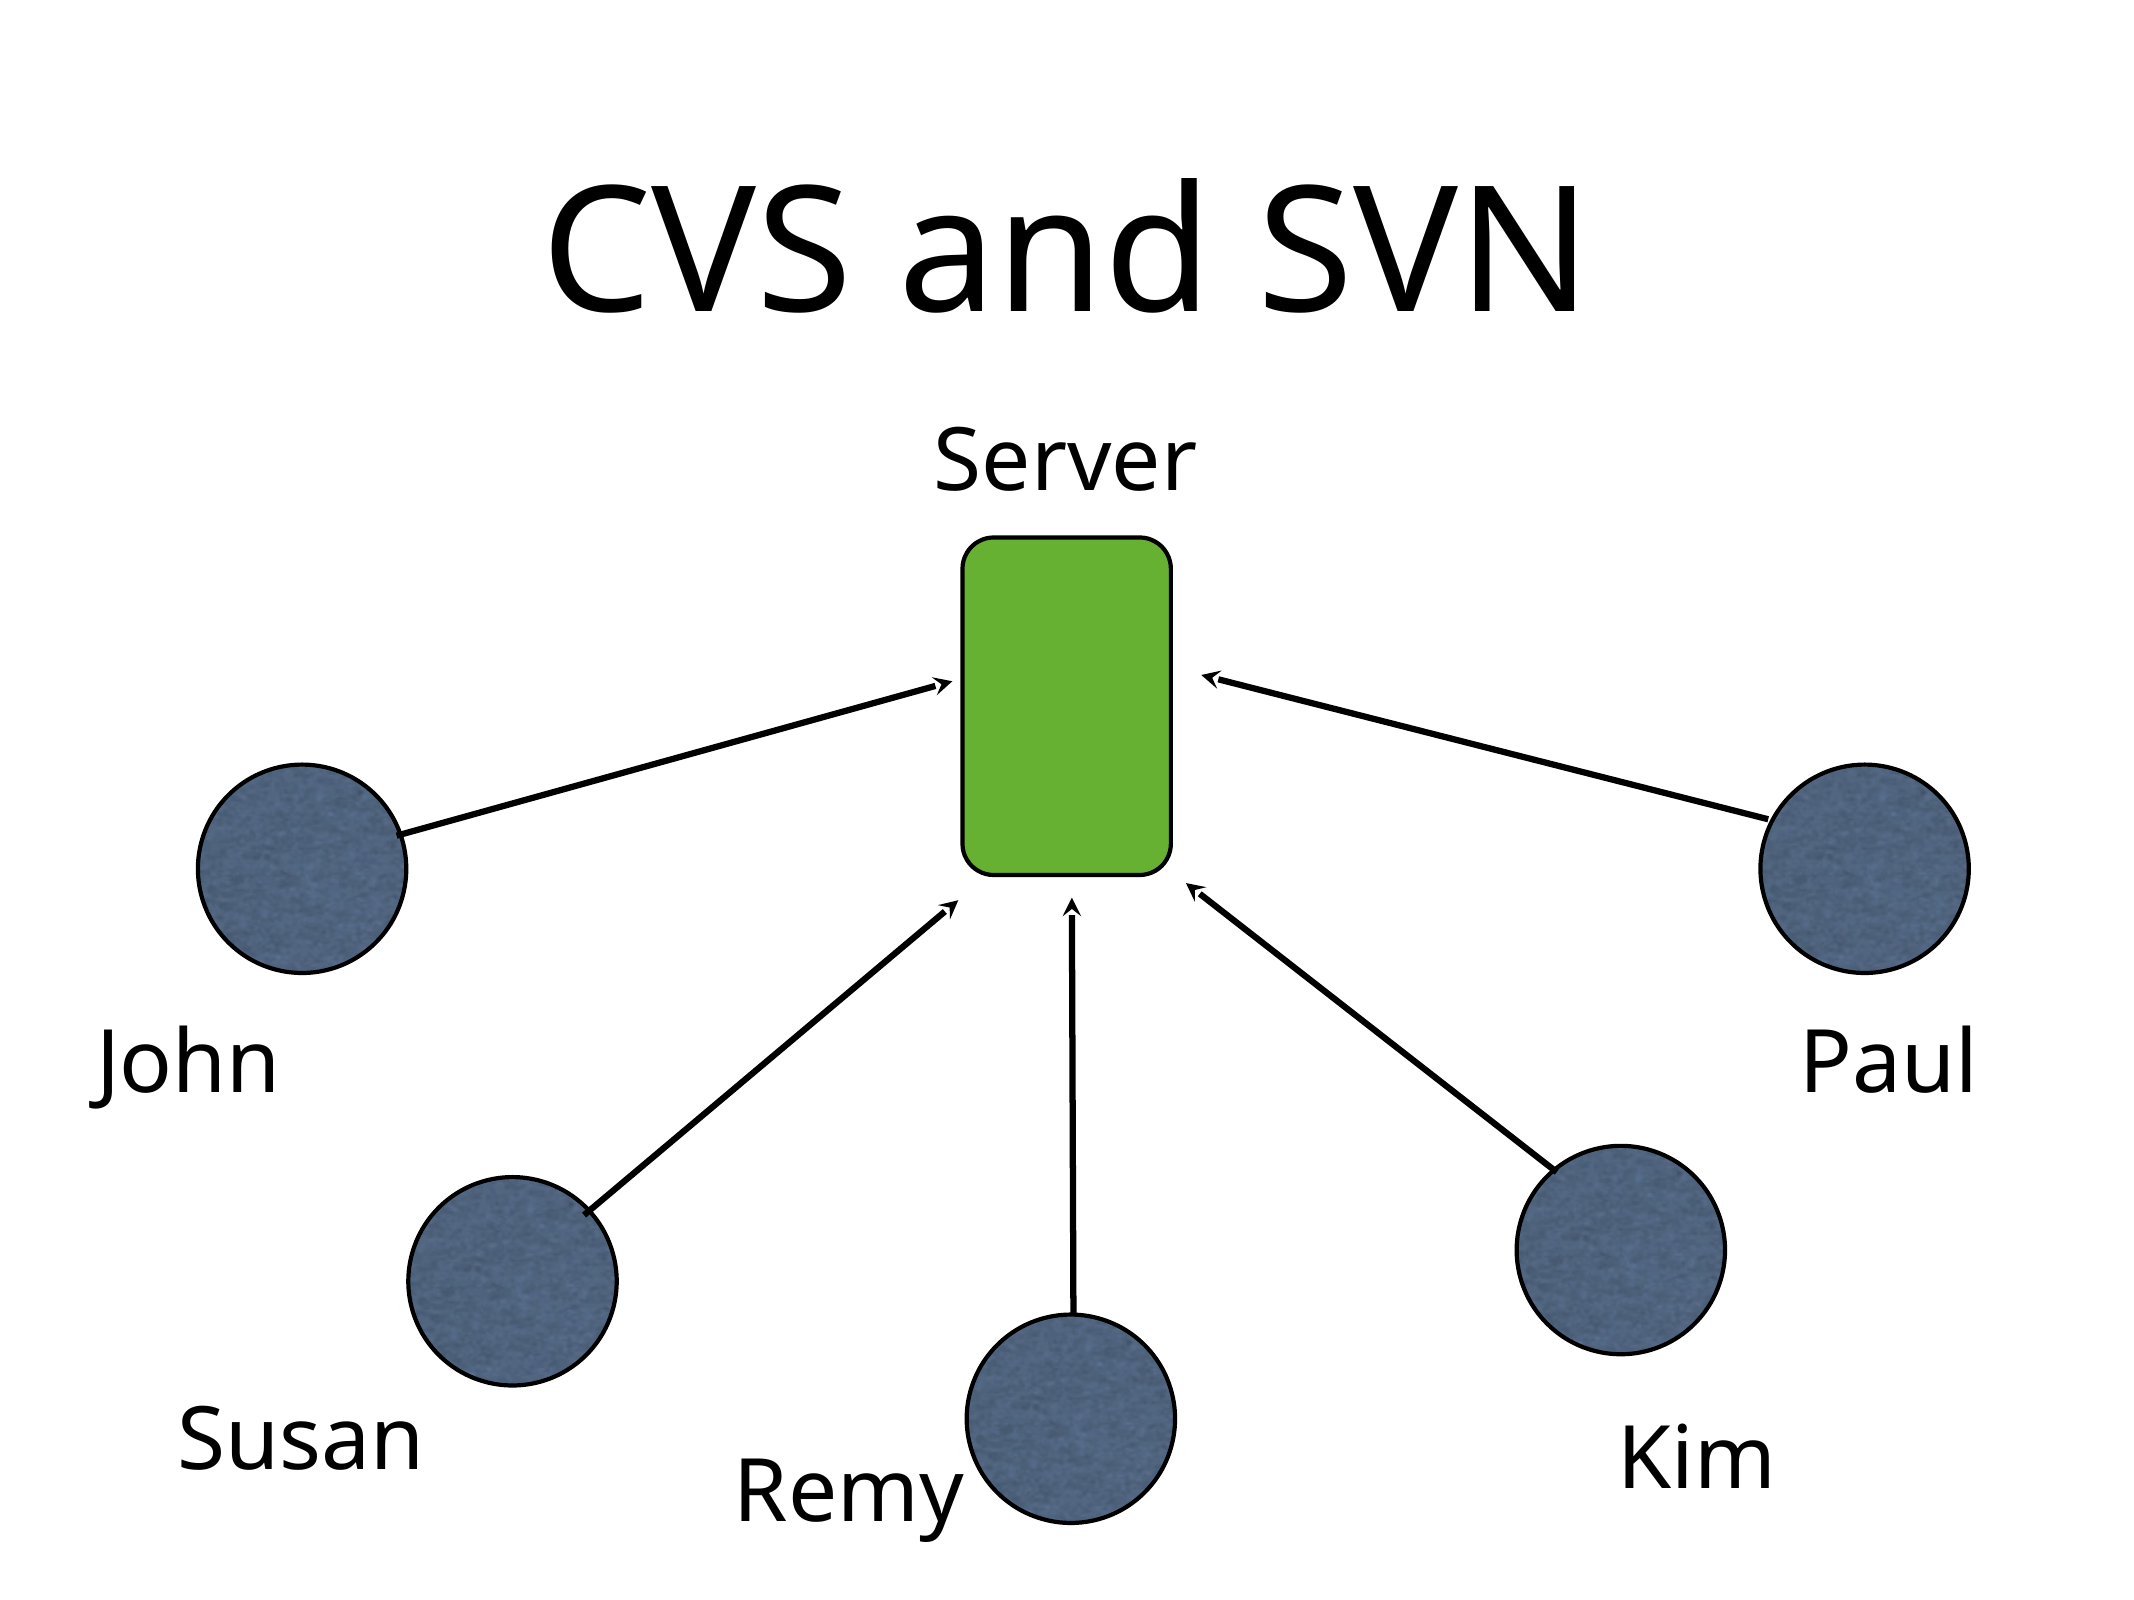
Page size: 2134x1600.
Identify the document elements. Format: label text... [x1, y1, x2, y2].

text_box [197, 764, 407, 973]
text_box [962, 537, 1171, 876]
text_box [966, 1314, 1176, 1523]
text_box Remy [733, 1433, 965, 1539]
text_box [1760, 764, 1969, 973]
text_box John [96, 1004, 282, 1110]
text_box Server [933, 402, 1198, 508]
text_box Kim [1617, 1400, 1777, 1506]
text_box [1516, 1145, 1726, 1355]
title CVS and SVN [208, 41, 1925, 442]
text_box [408, 1177, 617, 1386]
text_box Susan [177, 1381, 425, 1487]
text_box Paul [1799, 1004, 1978, 1110]
